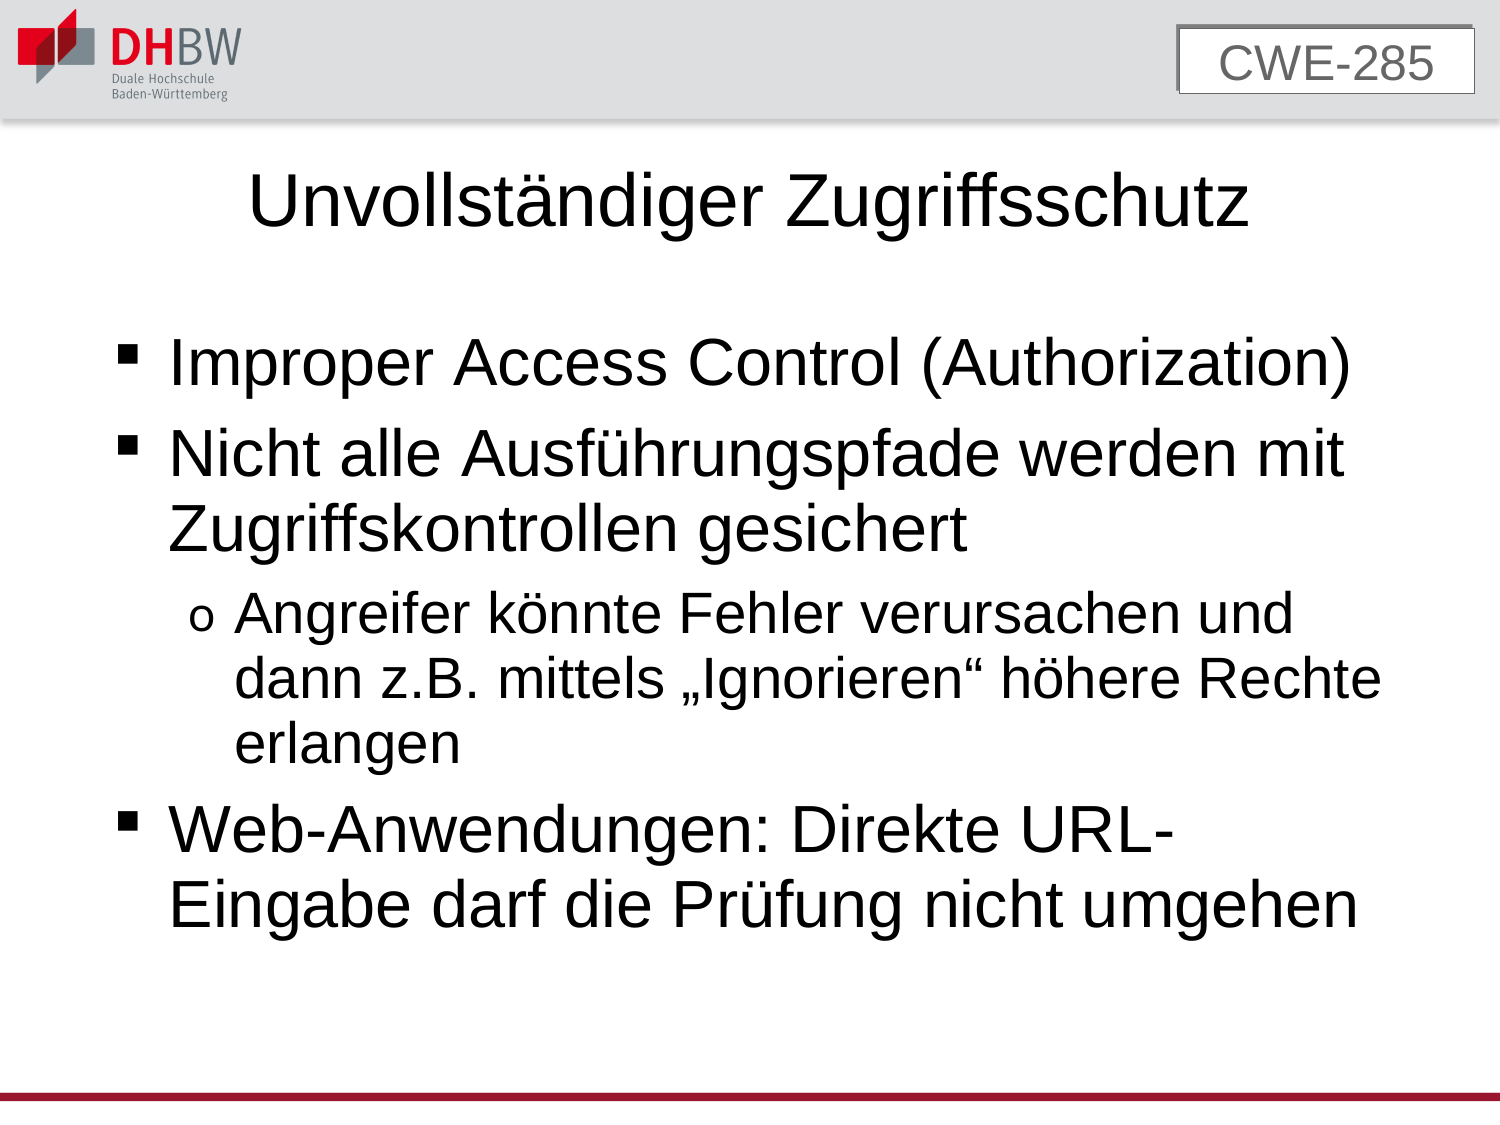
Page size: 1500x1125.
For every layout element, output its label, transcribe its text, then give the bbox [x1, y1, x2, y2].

picture [0, 266, 1500, 1121]
text_box CWE-285 [1179, 28, 1475, 94]
picture [0, 0, 1500, 134]
list Improper Access Control (Authorization) Nicht alle Ausführungspfade werden mit Zugriffskontrollen gesichert Angreifer könnte Fehler verursachen und dann z.B. mittels „Ignorieren“ höhere Rechte erlangen Web-Anwendungen: Direkte URL-Eingabe darf die Prüfung nicht umgehen [112, 324, 1388, 1036]
title Unvollständiger Zugriffsschutz [0, 134, 1500, 266]
